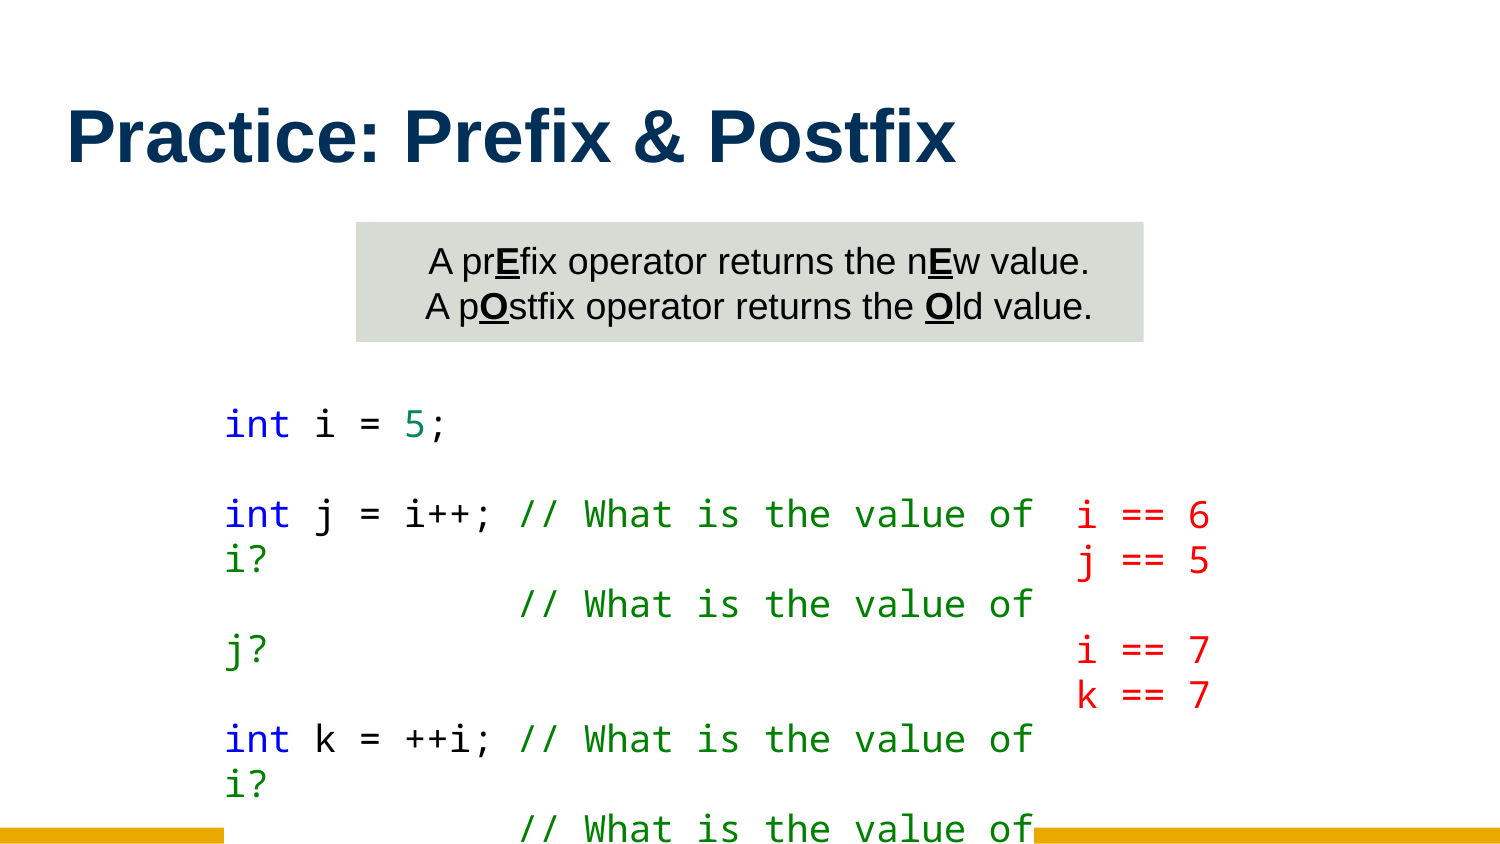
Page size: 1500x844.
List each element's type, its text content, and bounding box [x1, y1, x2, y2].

text_box i == 6 j == 5 i == 7 k == 7 [1060, 483, 1248, 724]
text_box A prEfix operator returns the nEw value. A pOstfix operator returns the Old value. [356, 221, 1144, 342]
title Practice: Prefix & Postfix [51, 72, 1449, 189]
text_box int i = 5; int j = i++; // What is the value of i? // What is the value of j? int k = ++i; // What is the value of i? // What is the value of k? [208, 392, 1106, 844]
